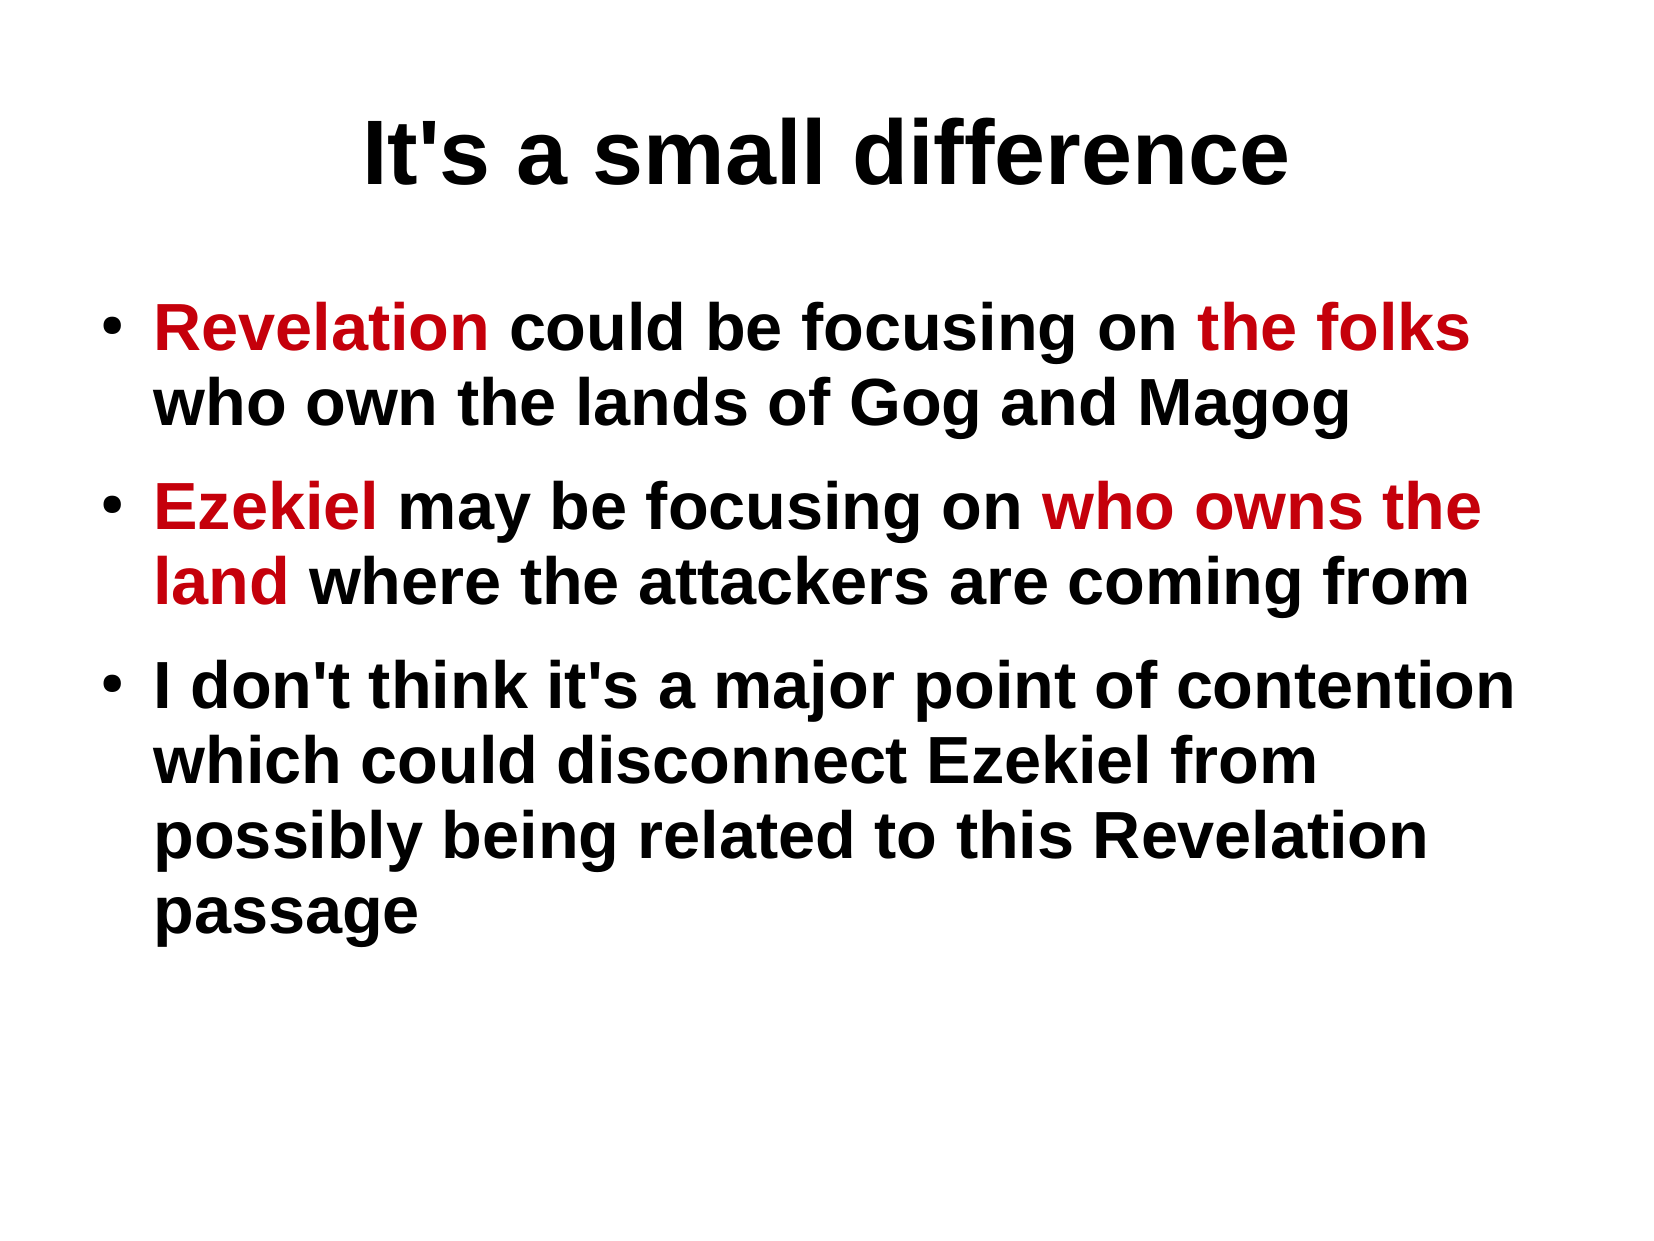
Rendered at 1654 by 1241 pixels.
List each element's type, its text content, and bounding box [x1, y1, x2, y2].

list Revelation could be focusing on the folks who own the lands of Gog and Magog Ezekiel may be focusing on who owns the land where the attackers are coming from I don't think it's a major point of contention which could disconnect Ezekiel from possibly being related to this Revelation passage [82, 290, 1571, 1109]
title It's a small difference [82, 49, 1571, 257]
